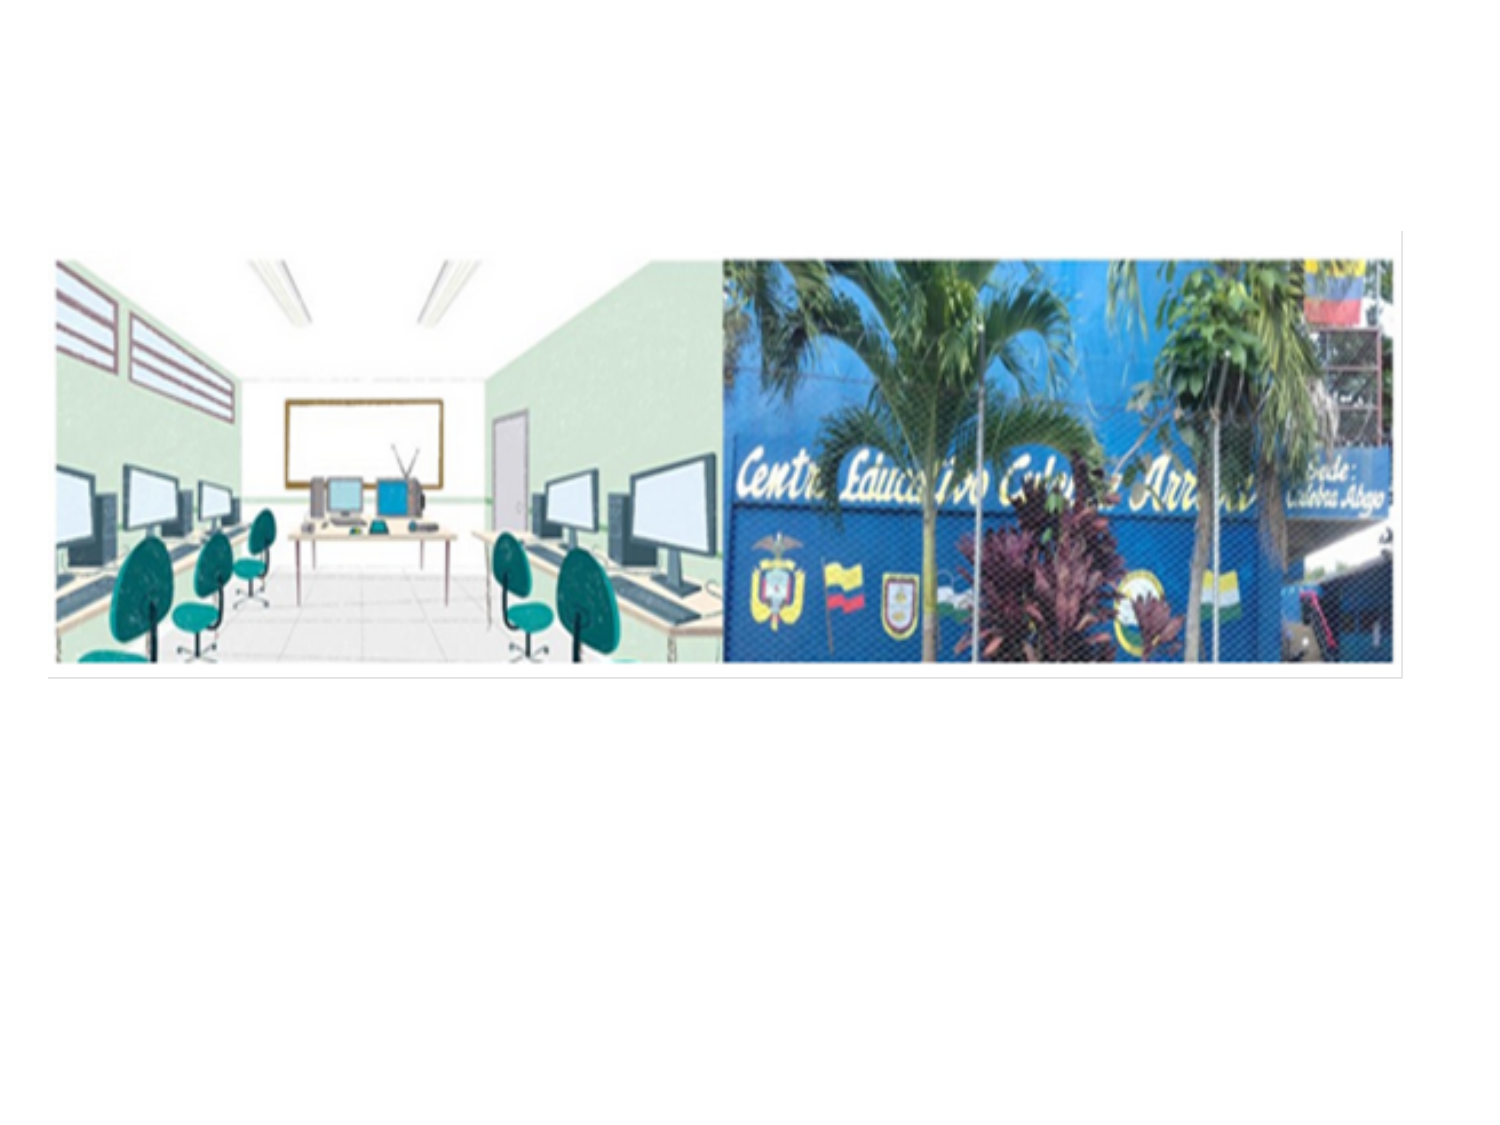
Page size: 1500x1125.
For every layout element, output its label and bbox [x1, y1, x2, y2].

picture [48, 231, 1405, 681]
